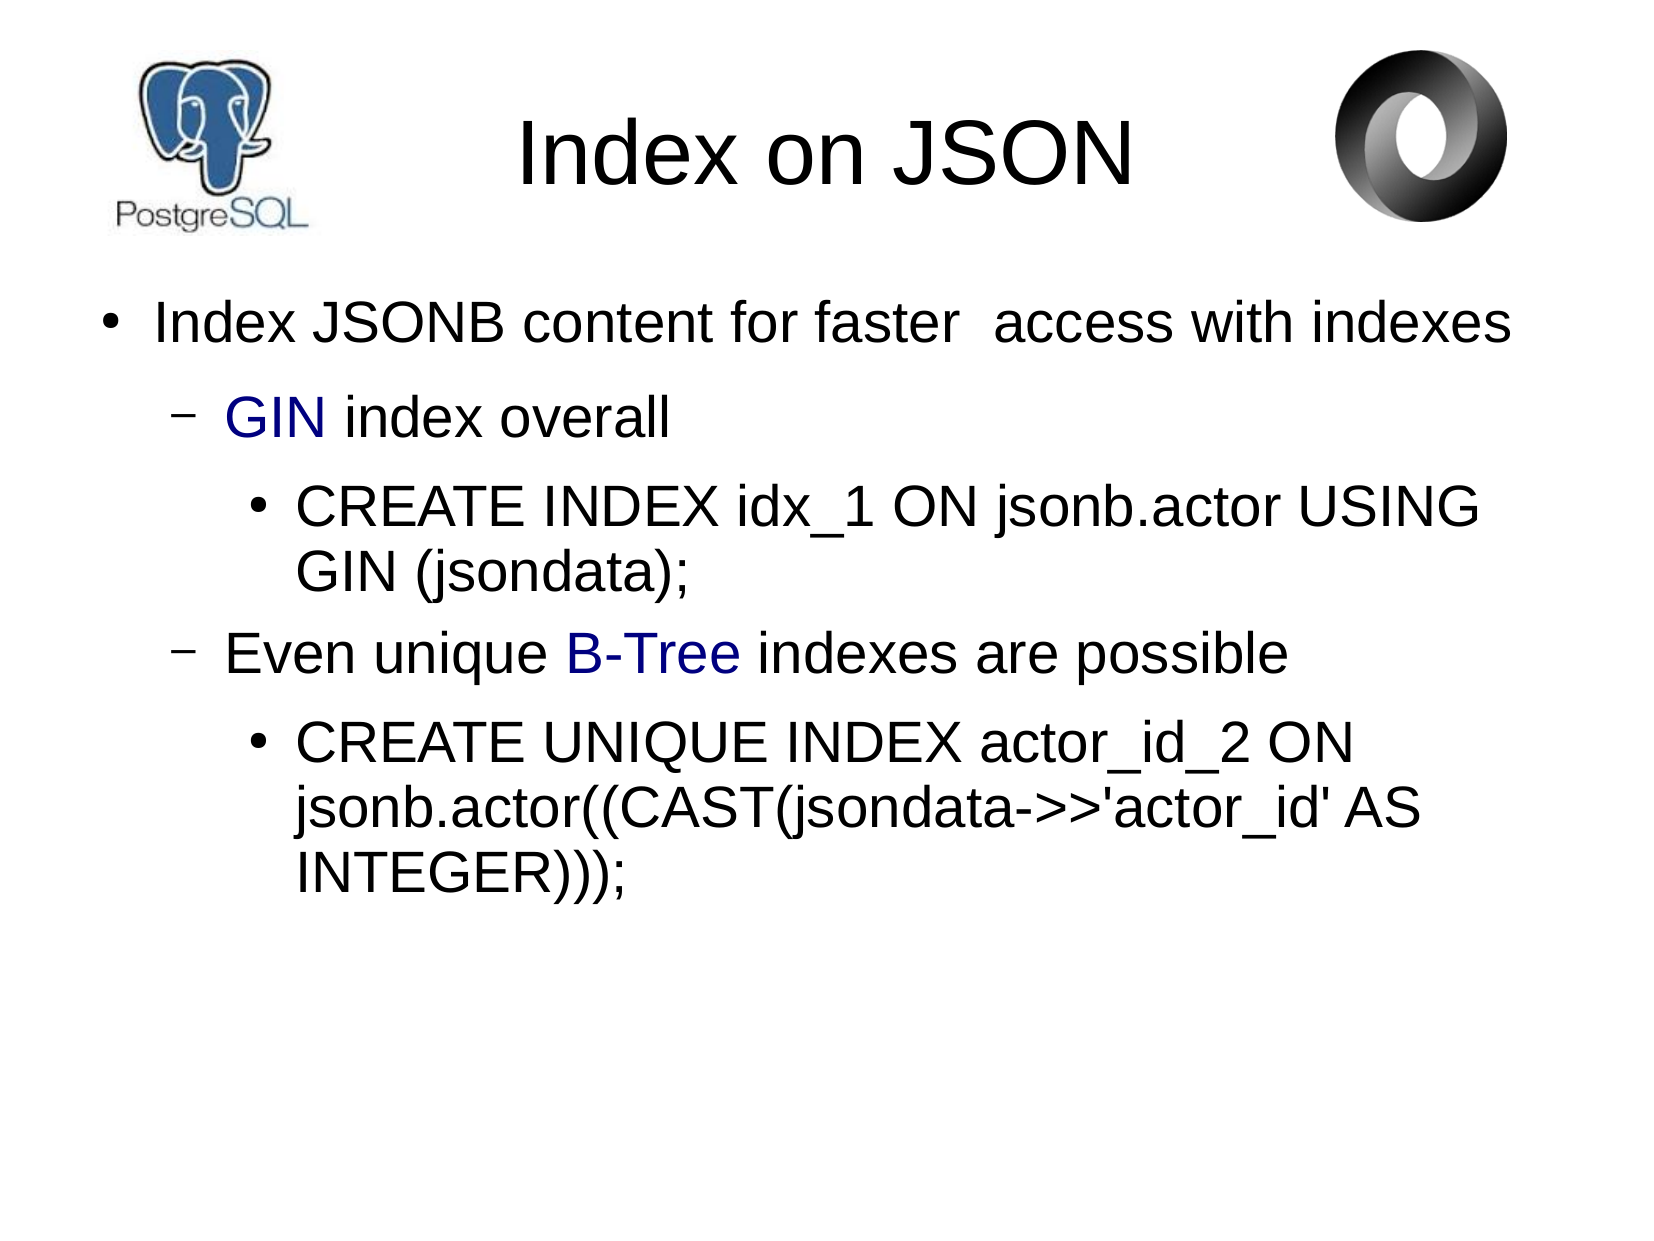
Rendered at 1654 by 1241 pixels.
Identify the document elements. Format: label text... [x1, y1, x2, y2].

picture [1335, 50, 1507, 222]
list Index JSONB content for faster access with indexes GIN index overall CREATE INDEX idx_1 ON jsonb.actor USING GIN (jsondata); Even unique B-Tree indexes are possible CREATE UNIQUE INDEX actor_id_2 ON jsonb.actor((CAST(jsondata->>'actor_id' AS INTEGER))); [82, 290, 1538, 1010]
title Index on JSON [82, 49, 1571, 257]
picture [58, 50, 356, 237]
